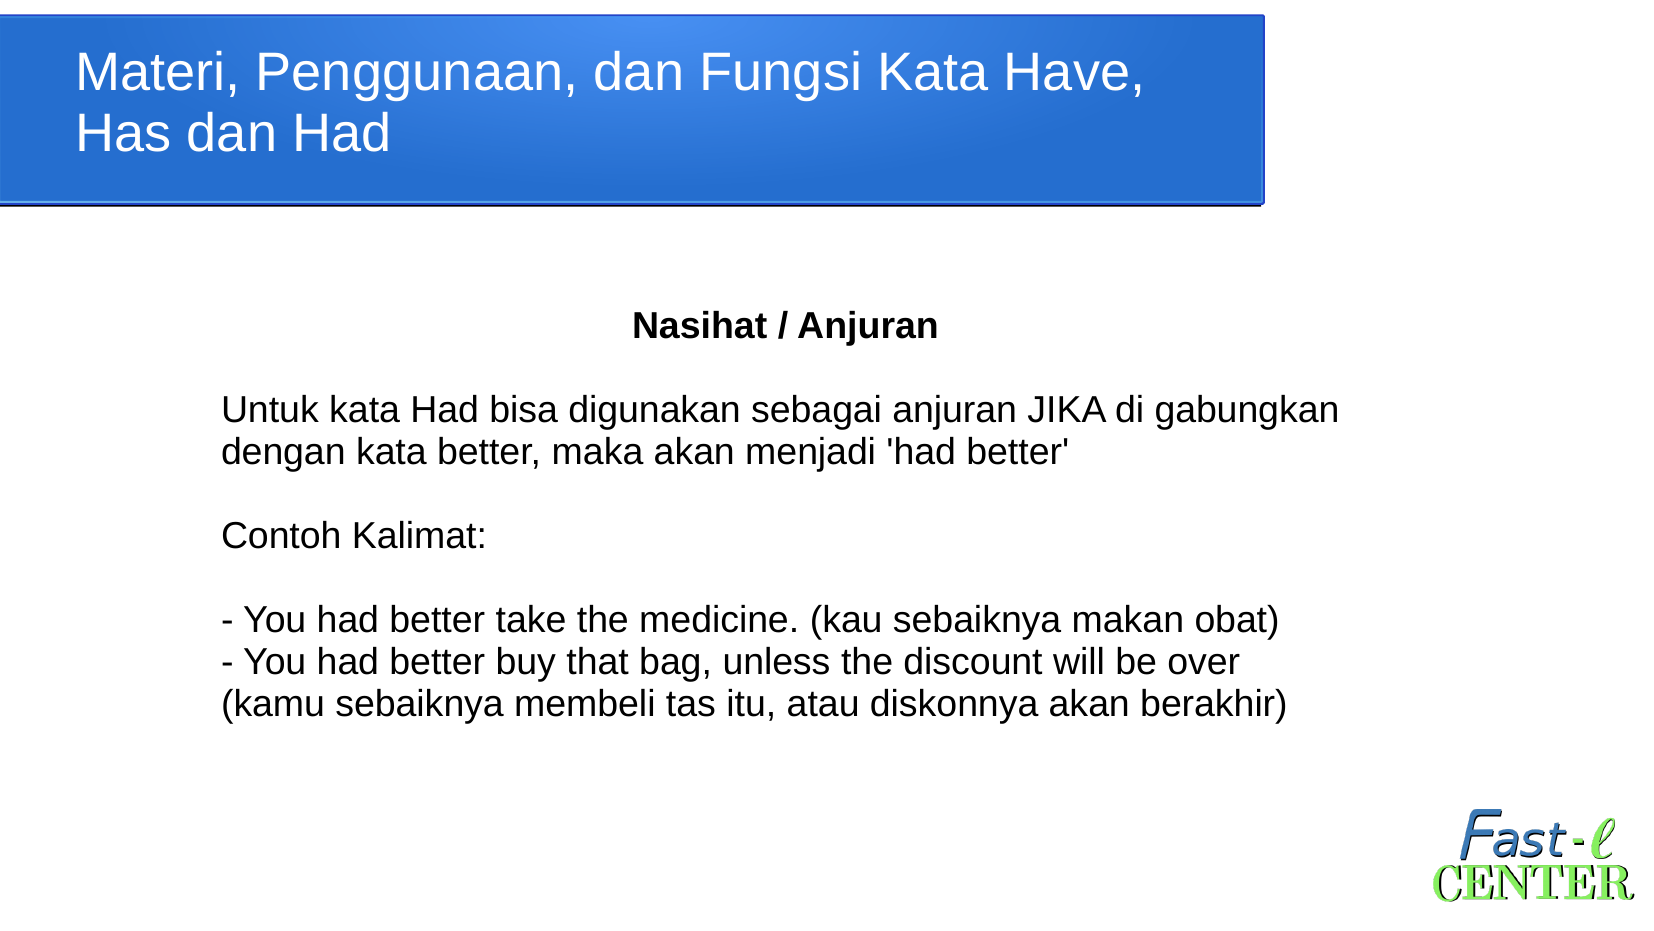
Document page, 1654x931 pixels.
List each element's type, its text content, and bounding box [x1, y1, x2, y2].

text_box Nasihat / Anjuran Untuk kata Had bisa digunakan sebagai anjuran JIKA di gabungkan dengan kata better, maka akan menjadi 'had better' Contoh Kalimat: - You had better take the medicine. (kau sebaiknya makan obat) - You had better buy that bag, unless the discount will be over (kamu sebaiknya membeli tas itu, atau diskonnya akan berakhir) [206, 296, 1366, 774]
title Materi, Penggunaan, dan Fungsi Kata Have, Has dan Had [75, 41, 1227, 224]
picture [1433, 809, 1636, 904]
